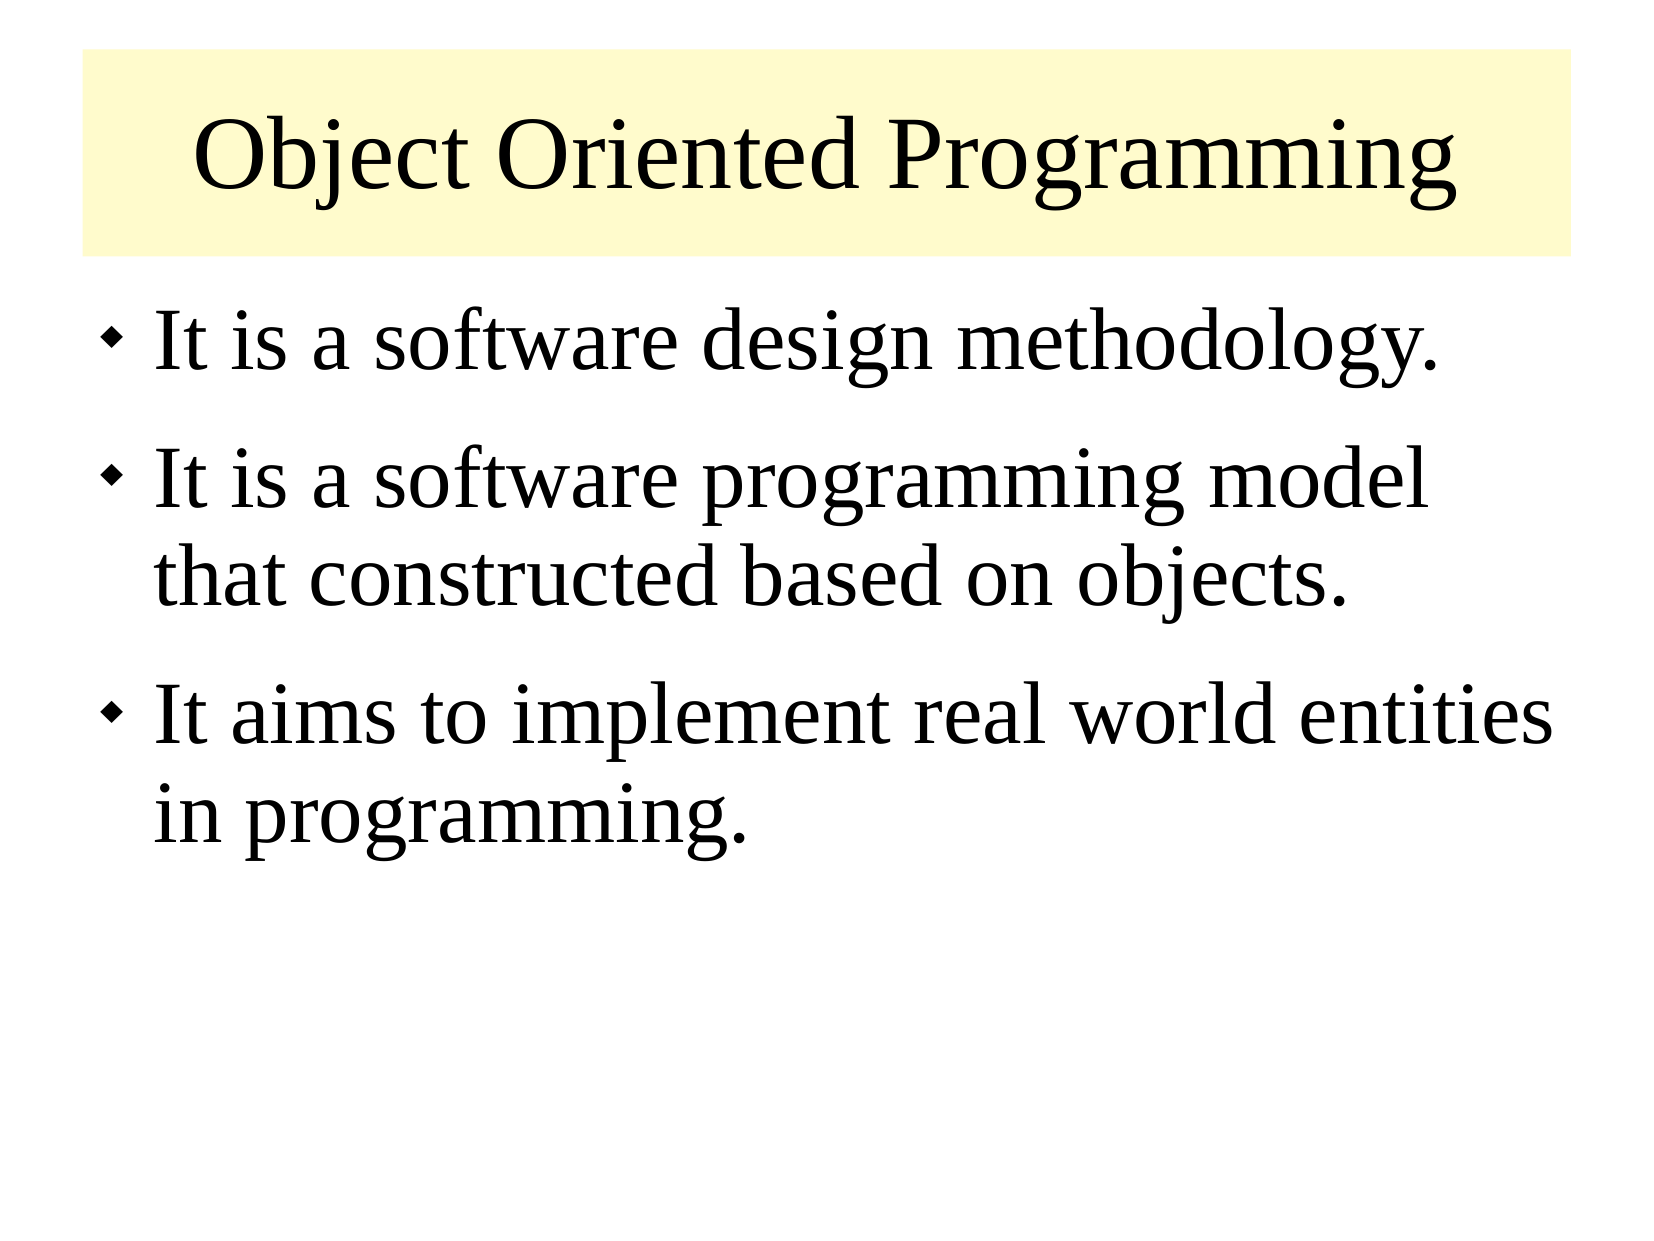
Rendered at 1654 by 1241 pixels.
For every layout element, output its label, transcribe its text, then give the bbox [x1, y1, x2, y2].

list It is a software design methodology. It is a software programming model that constructed based on objects. It aims to implement real world entities in programming. [82, 290, 1571, 1010]
title Object Oriented Programming [82, 49, 1571, 257]
